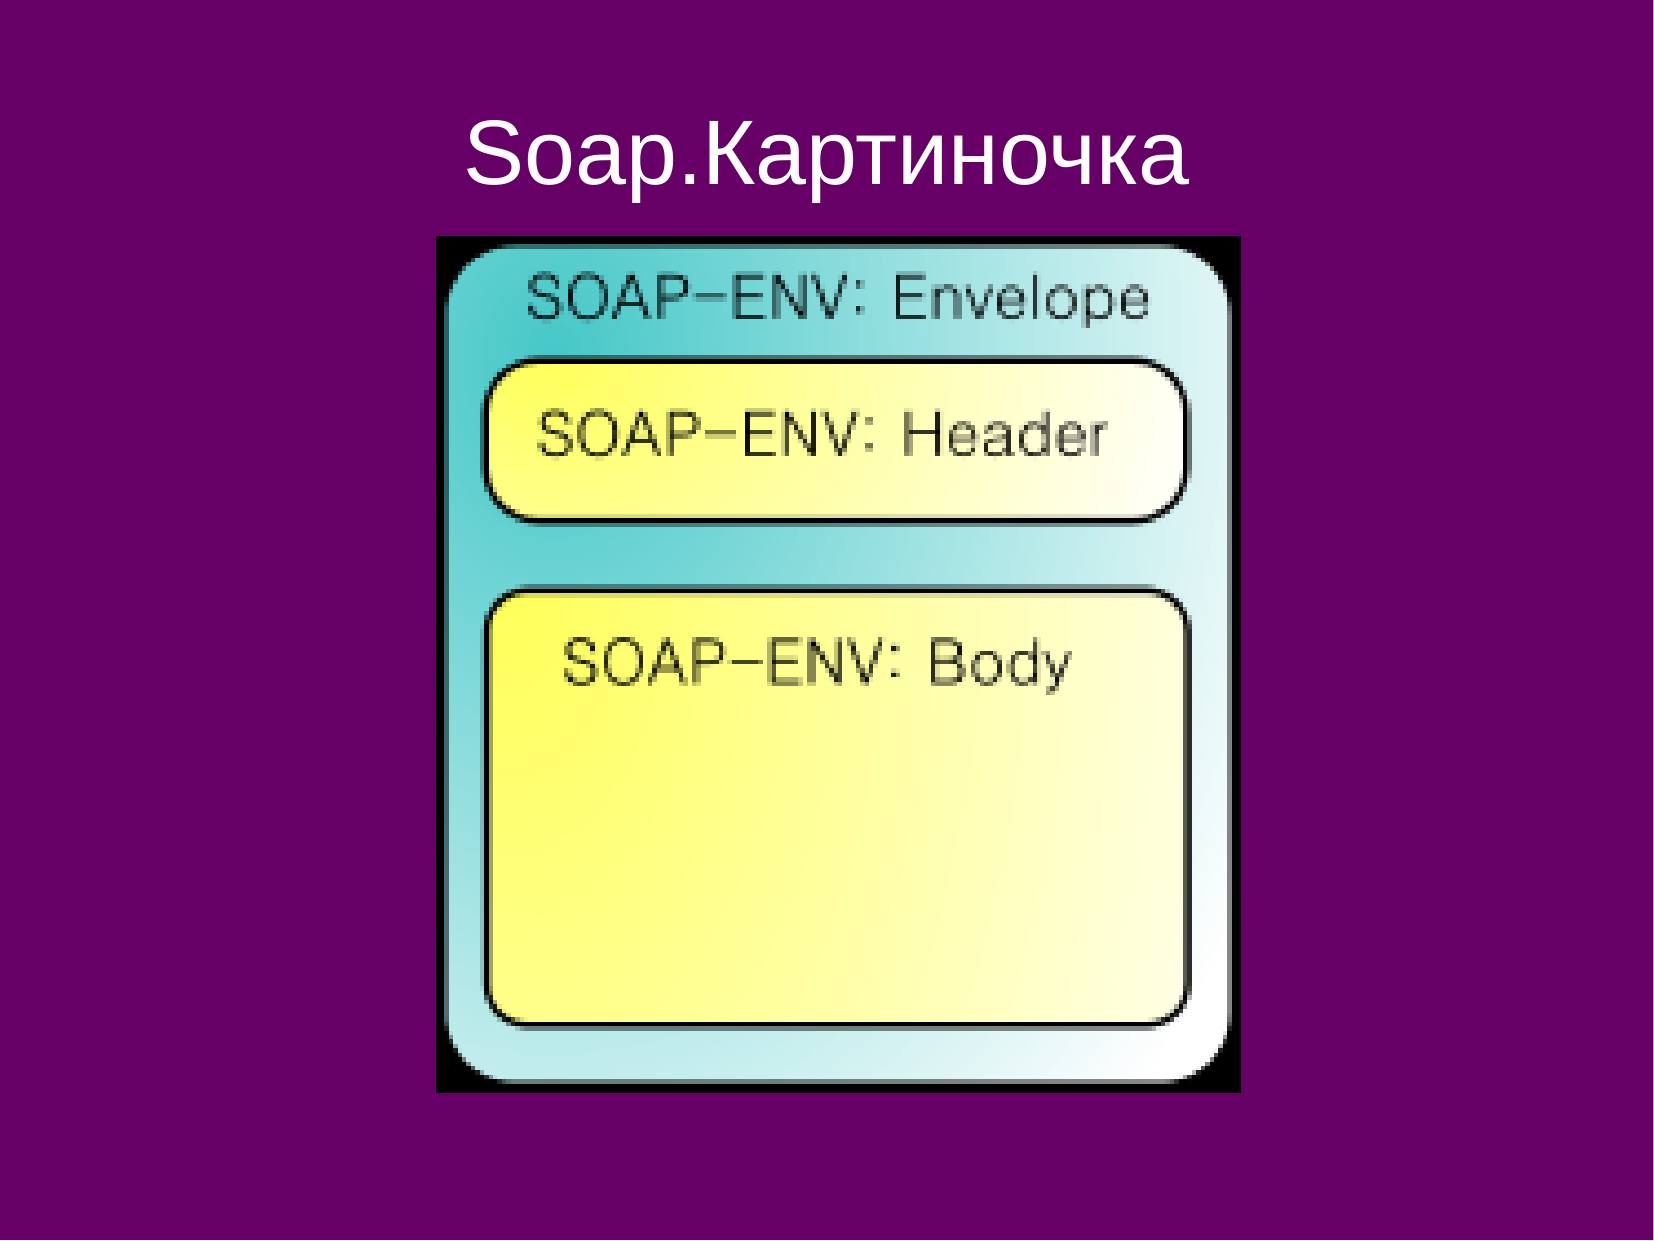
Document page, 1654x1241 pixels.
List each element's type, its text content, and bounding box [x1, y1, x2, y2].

title Soap.Картиночка [82, 49, 1571, 257]
picture [436, 236, 1241, 1093]
